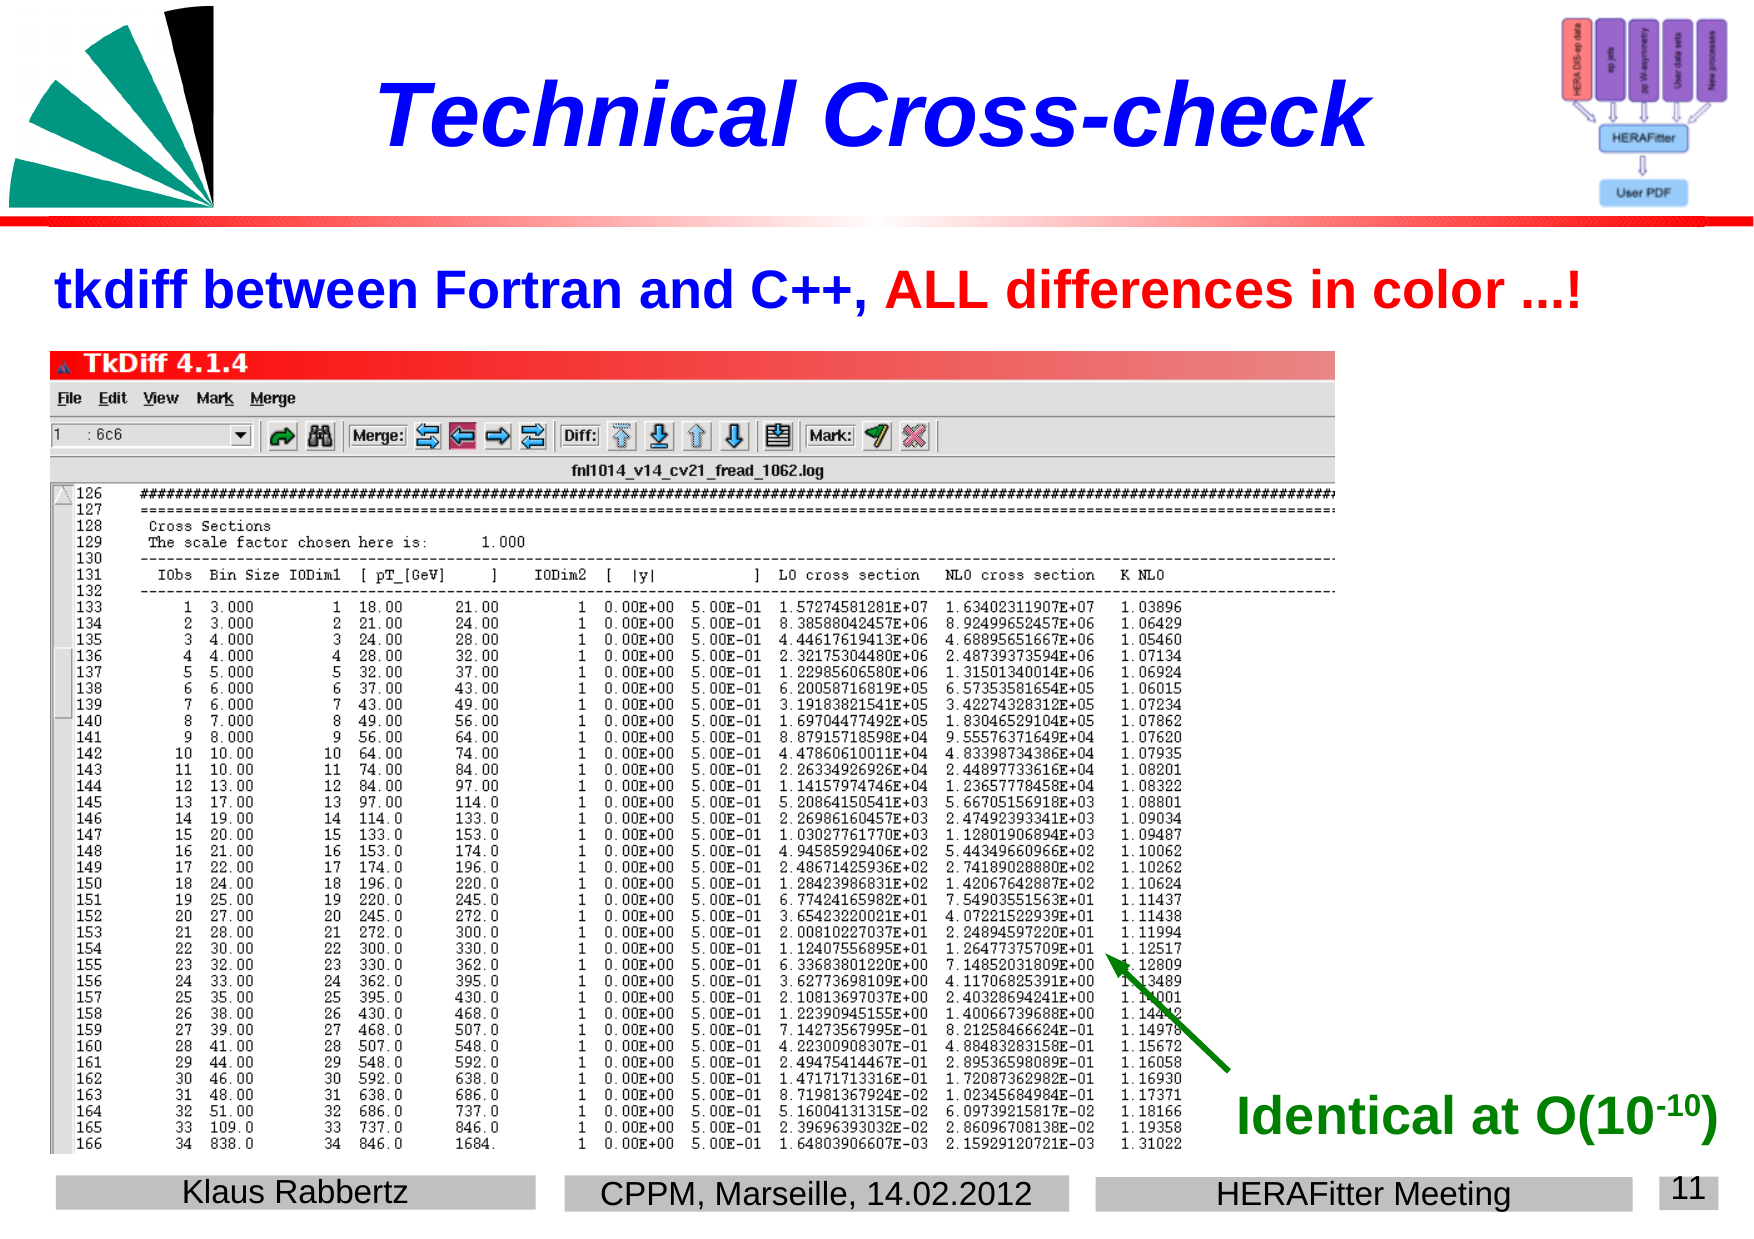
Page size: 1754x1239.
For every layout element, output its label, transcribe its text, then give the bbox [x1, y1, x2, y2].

picture [1552, 15, 1736, 211]
title Technical Cross-check [220, 22, 1525, 207]
picture [50, 351, 1335, 1154]
text_box tkdiff between Fortran and C++, ALL differences in color ...! [43, 254, 1597, 327]
text_box Identical at O(10-10) [1225, 1079, 1732, 1153]
picture [9, 6, 214, 210]
